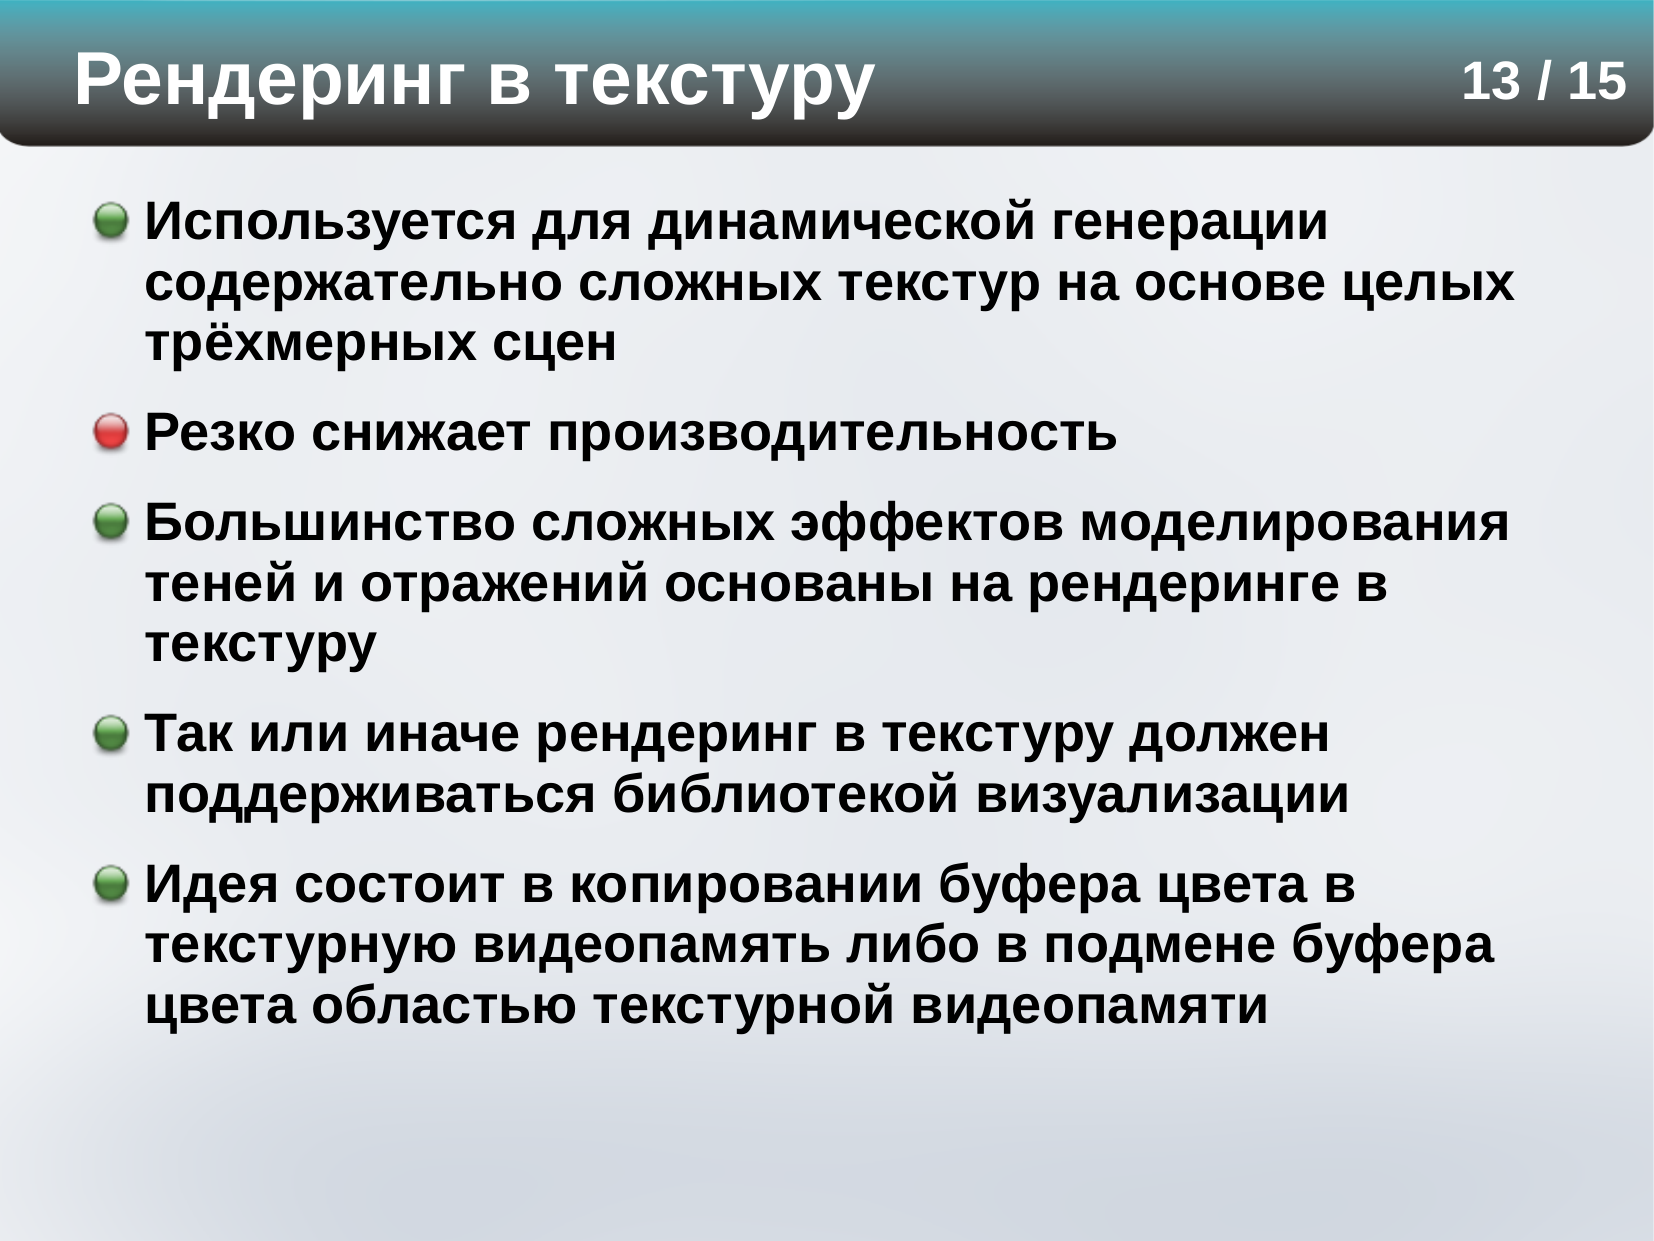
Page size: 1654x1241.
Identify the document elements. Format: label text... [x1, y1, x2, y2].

text_box Используется для динамической генерации содержательно сложных текстур на основе целых трёхмерных сцен Резко снижает производительность Большинство сложных эффектов моделирования теней и отражений основаны на рендеринге в текстуру Так или иначе рендеринг в текстуру должен поддерживаться библиотекой визуализации Идея состоит в копировании буфера цвета в текстурную видеопамять либо в подмене буфера цвета областью текстурной видеопамяти [70, 183, 1595, 1133]
picture [0, 0, 1654, 1241]
text_box <номер> / 15 [1446, 42, 1654, 179]
text_box Рендеринг в текстуру [59, 29, 1359, 129]
